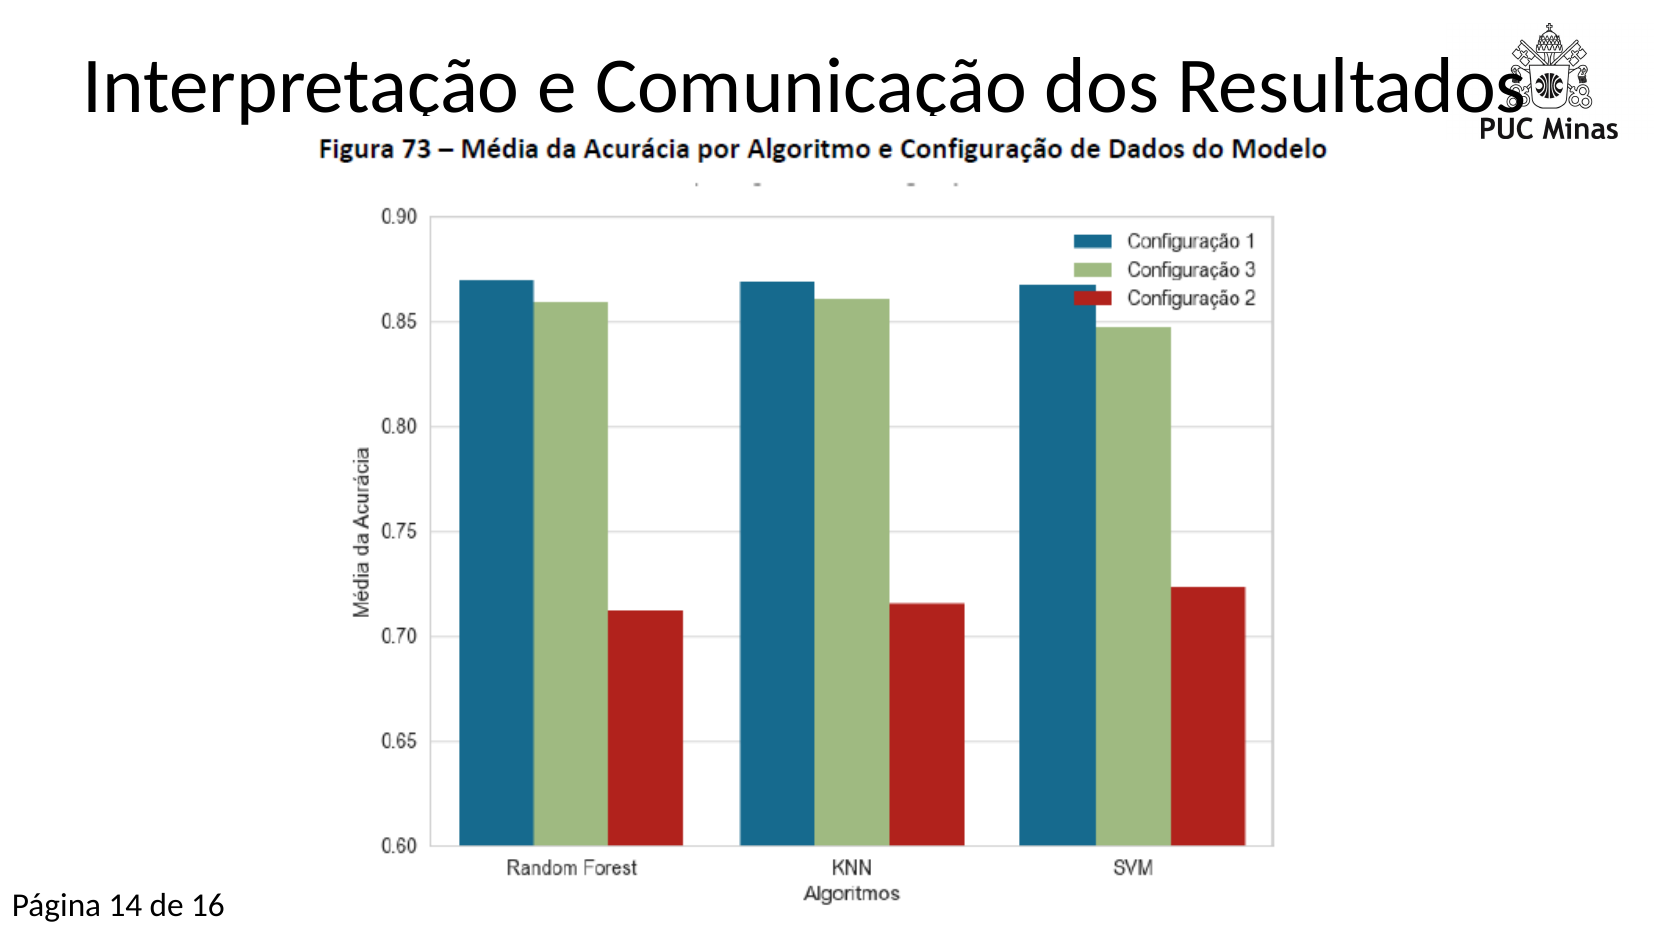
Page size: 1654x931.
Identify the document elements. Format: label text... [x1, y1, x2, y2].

picture [1446, 23, 1654, 140]
picture [286, 116, 1359, 916]
text_box Página 14 de 16 [0, 891, 266, 931]
title Interpretação e Comunicação dos Resultados [82, 37, 1571, 148]
